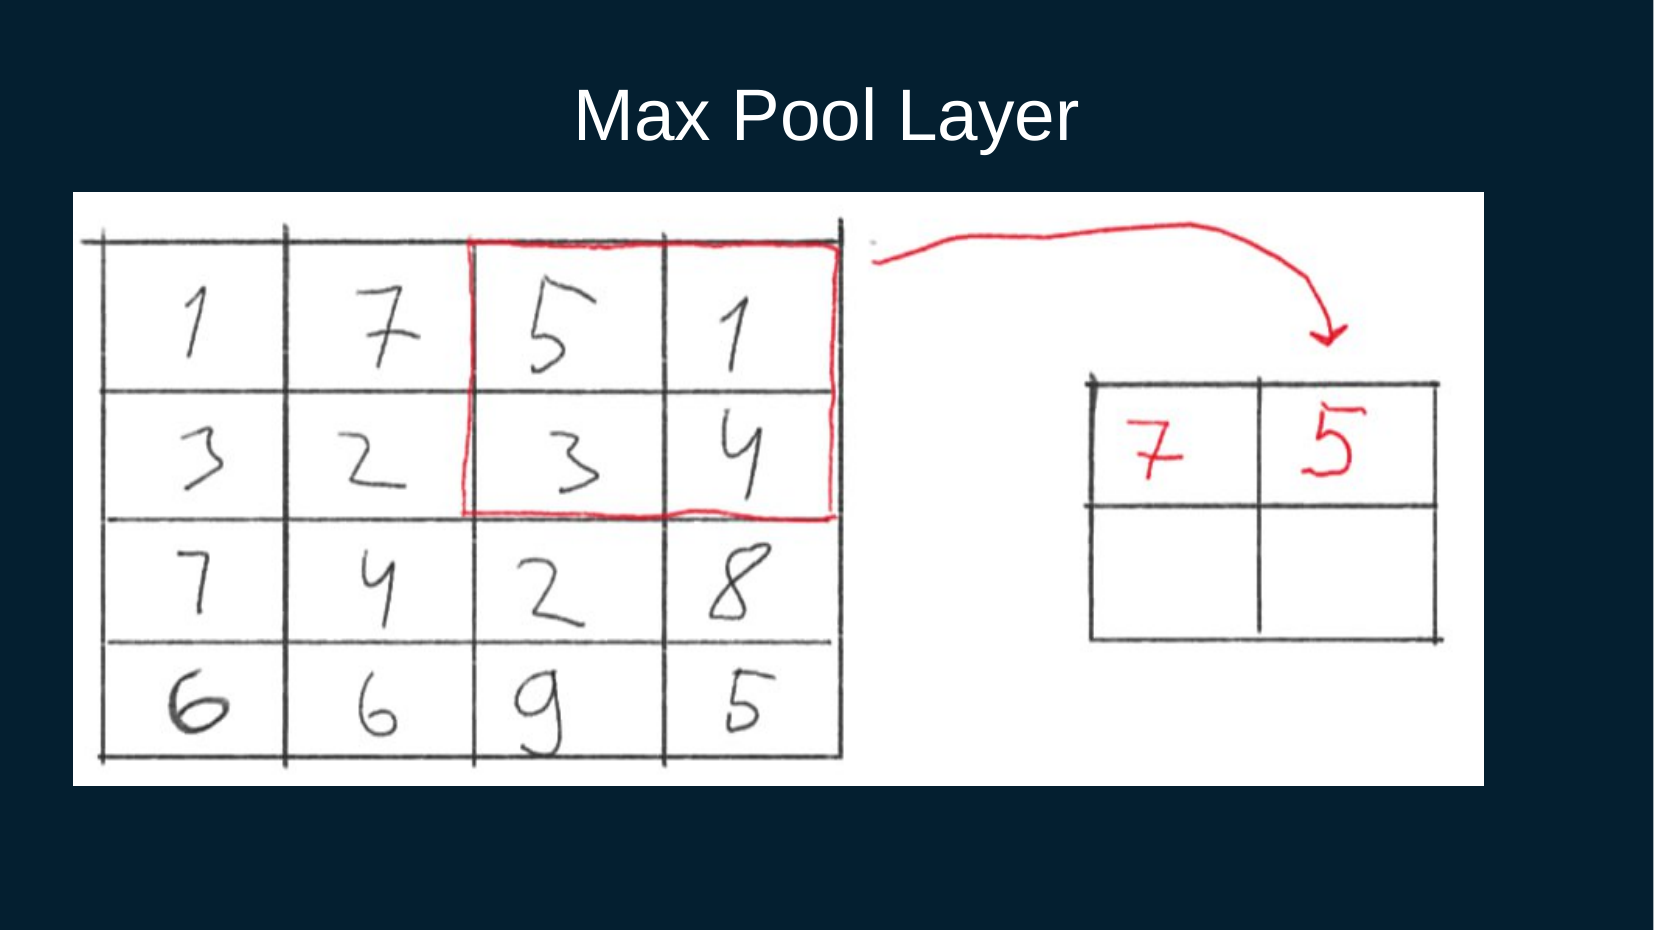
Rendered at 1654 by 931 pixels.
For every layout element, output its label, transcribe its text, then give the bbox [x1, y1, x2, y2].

picture [73, 192, 1484, 787]
title Max Pool Layer [82, 37, 1571, 193]
